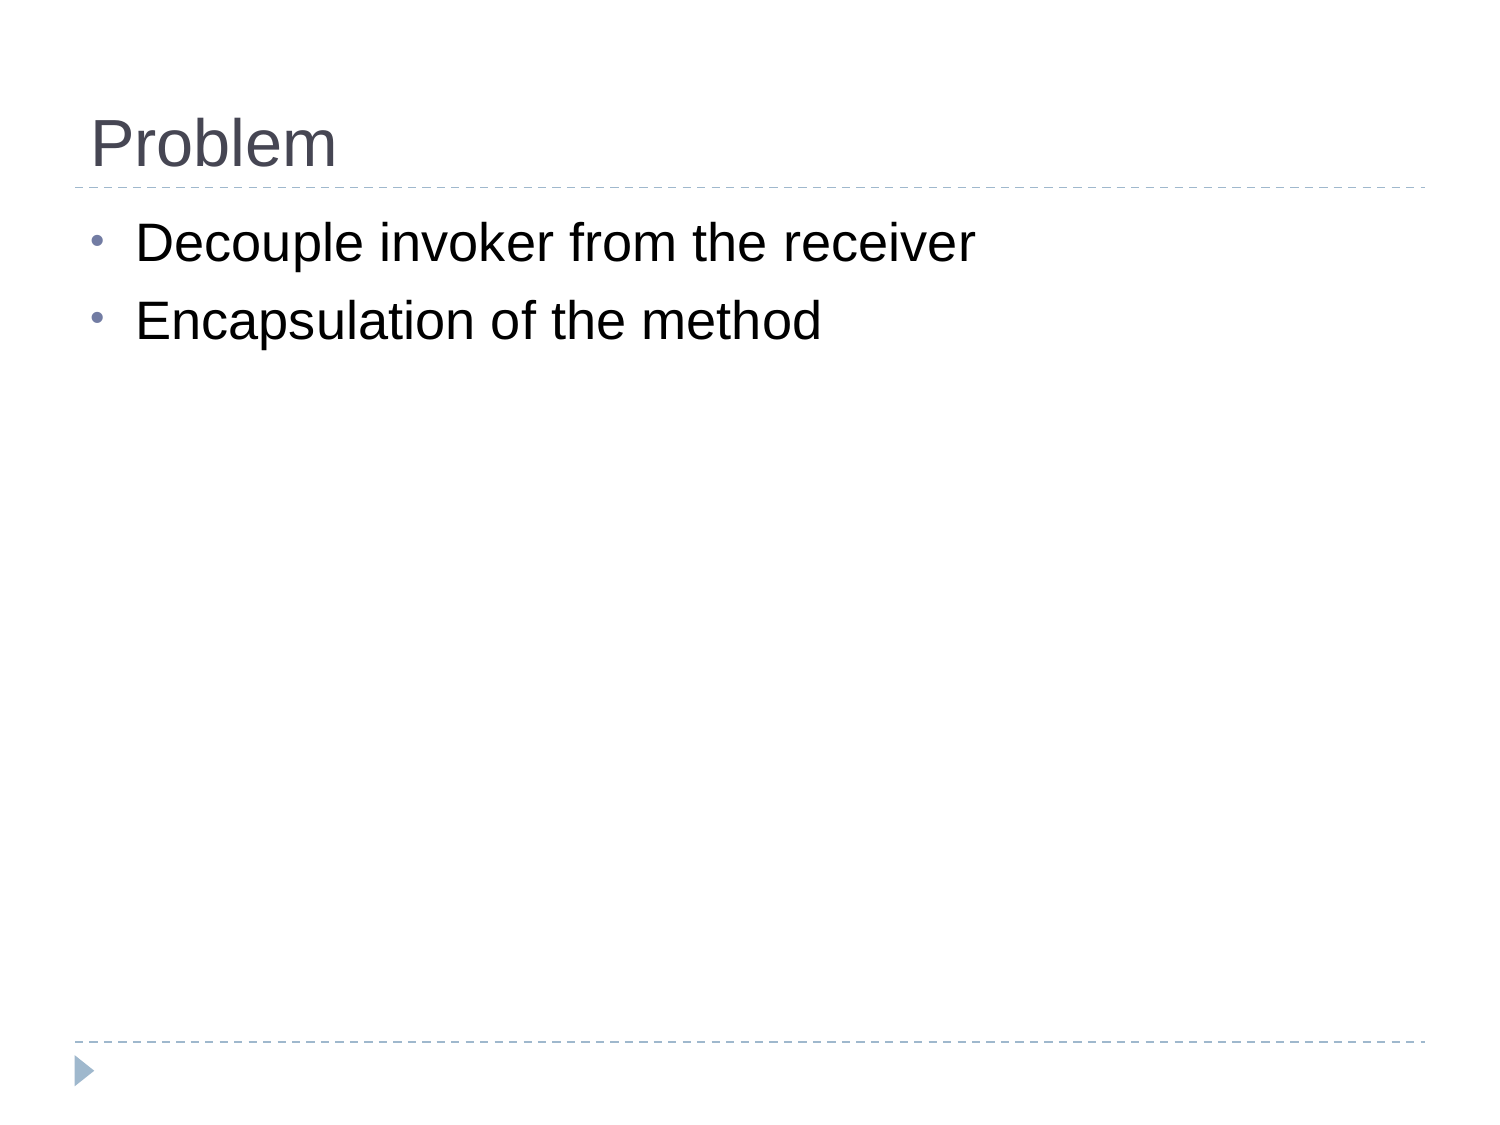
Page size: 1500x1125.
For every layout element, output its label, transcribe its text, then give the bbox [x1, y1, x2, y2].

list Decouple invoker from the receiver Encapsulation of the method [75, 200, 1425, 1010]
title Problem [75, 24, 1425, 188]
